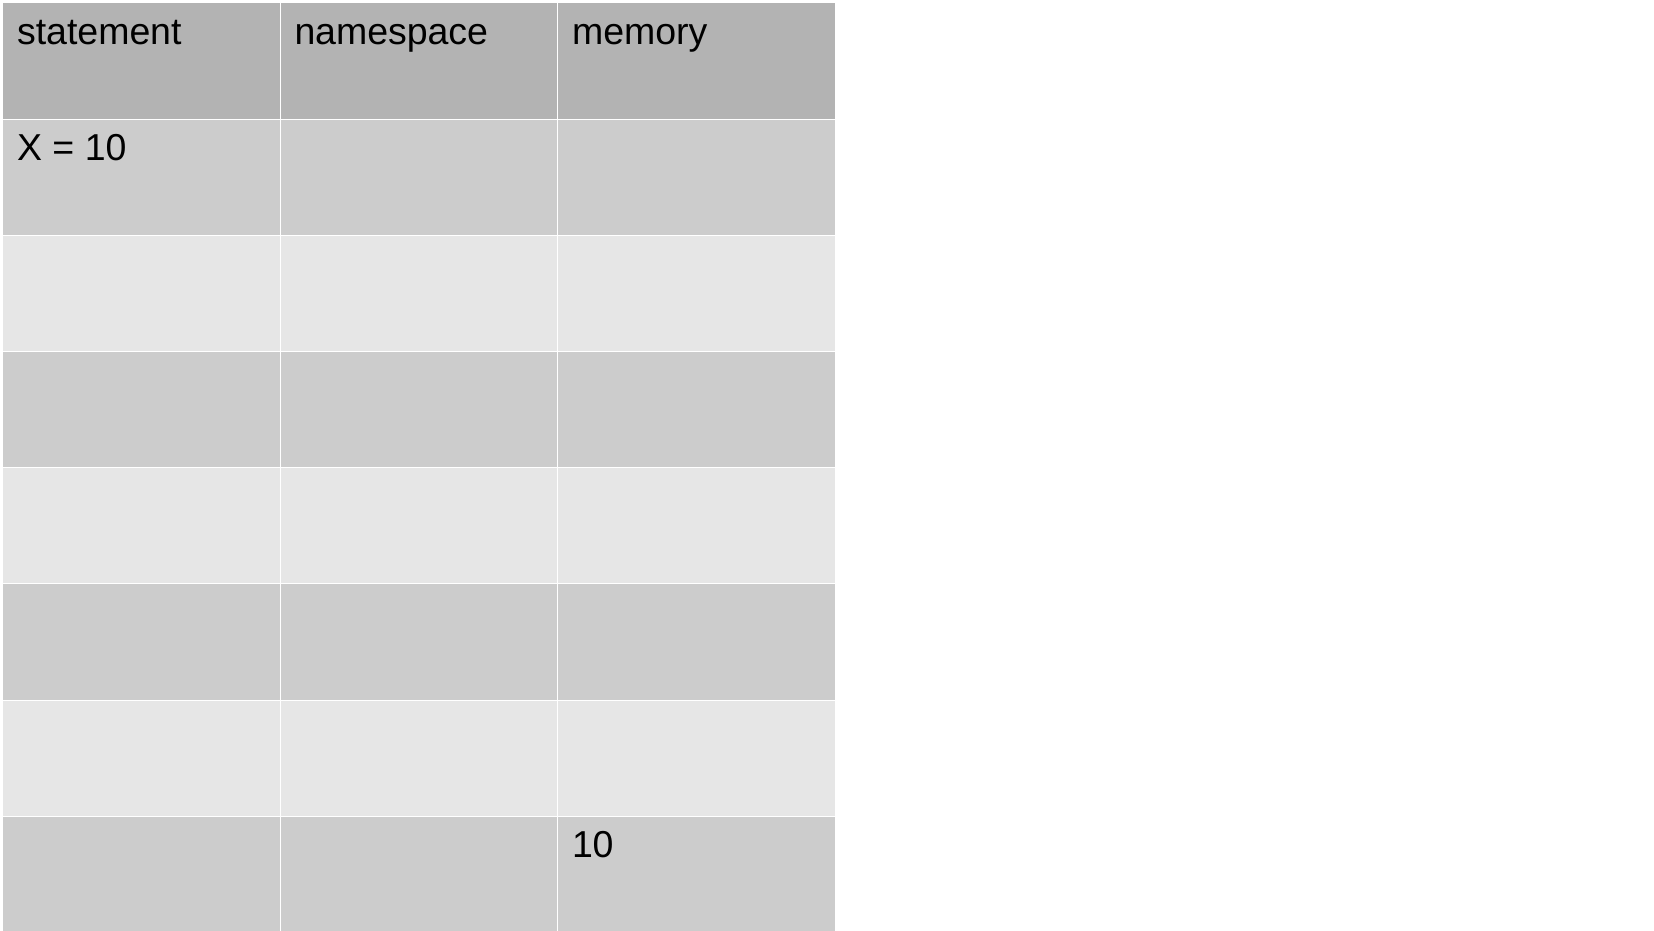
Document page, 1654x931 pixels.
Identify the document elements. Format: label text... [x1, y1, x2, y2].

table_header memory [558, 3, 835, 119]
table_cell [558, 584, 835, 700]
table_cell [281, 584, 557, 700]
table_cell [558, 236, 835, 351]
table_cell [558, 701, 835, 816]
table_cell X = 10 [3, 120, 280, 235]
table_cell [3, 236, 280, 351]
table_cell [3, 584, 280, 700]
table_cell [281, 468, 557, 583]
table_cell [3, 468, 280, 583]
table_cell [281, 817, 557, 931]
table_header statement [3, 3, 280, 119]
table_cell [281, 236, 557, 351]
table_cell [281, 701, 557, 816]
table_cell [3, 701, 280, 816]
table_header namespace [281, 3, 557, 119]
table_cell [3, 817, 280, 931]
table_cell [558, 120, 835, 235]
table_cell [281, 120, 557, 235]
table_cell 10 [558, 817, 835, 931]
table_cell [558, 352, 835, 467]
table_cell [558, 468, 835, 583]
table_cell [281, 352, 557, 467]
table_cell [3, 352, 280, 467]
